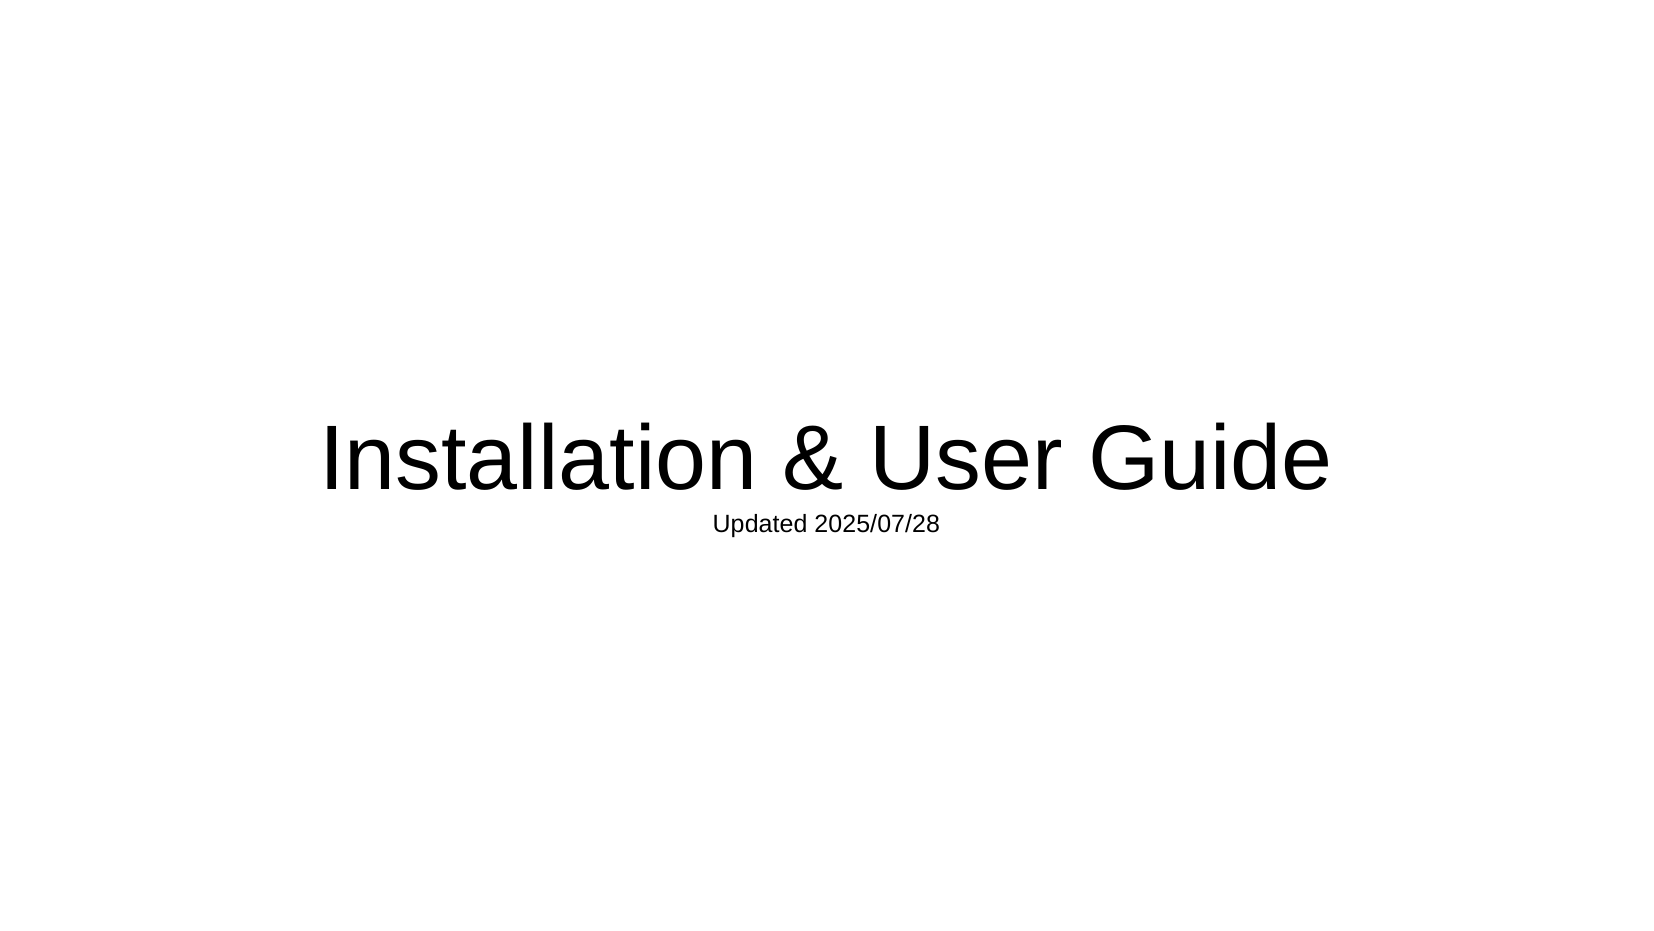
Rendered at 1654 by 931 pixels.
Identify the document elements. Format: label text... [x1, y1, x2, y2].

subtitle Installation & User Guide Updated 2025/07/28 [82, 217, 1571, 758]
